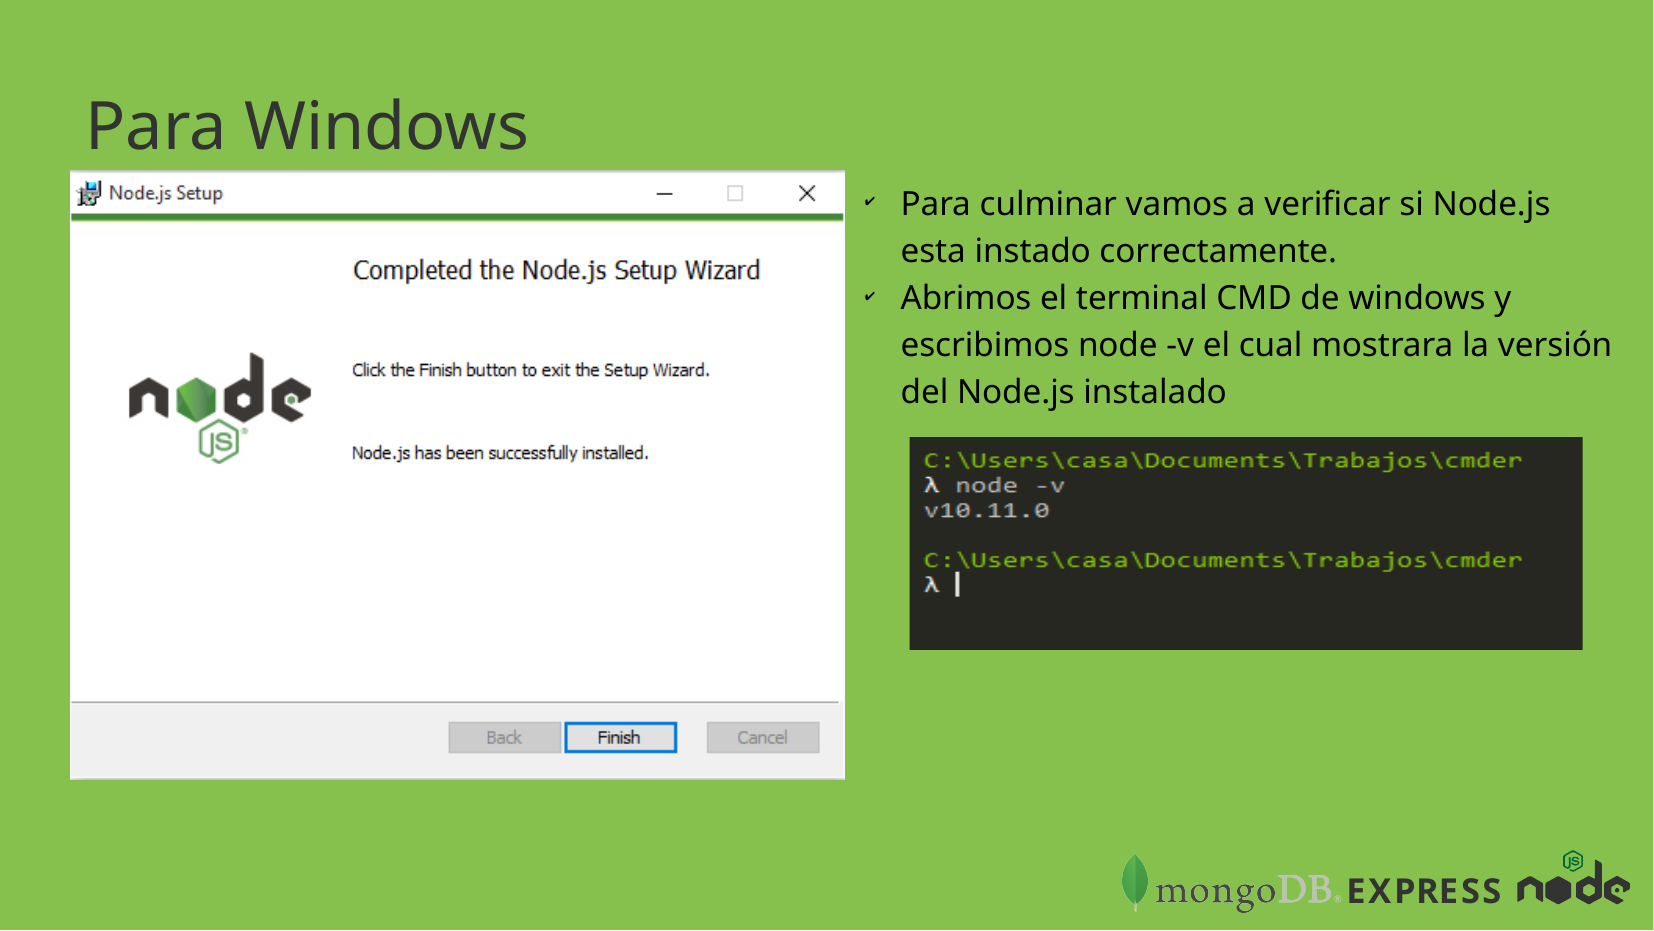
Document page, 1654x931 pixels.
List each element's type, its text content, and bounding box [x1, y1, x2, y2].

picture [909, 437, 1583, 650]
picture [1122, 852, 1341, 913]
text_box Para Windows [70, 70, 910, 146]
picture [1346, 850, 1630, 914]
picture [70, 170, 845, 780]
text_box Para culminar vamos a verificar si Node.js esta instado correctamente. Abrimos el terminal CMD de windows y escribimos node -v el cual mostrara la versión del Node.js instalado [850, 170, 1630, 454]
